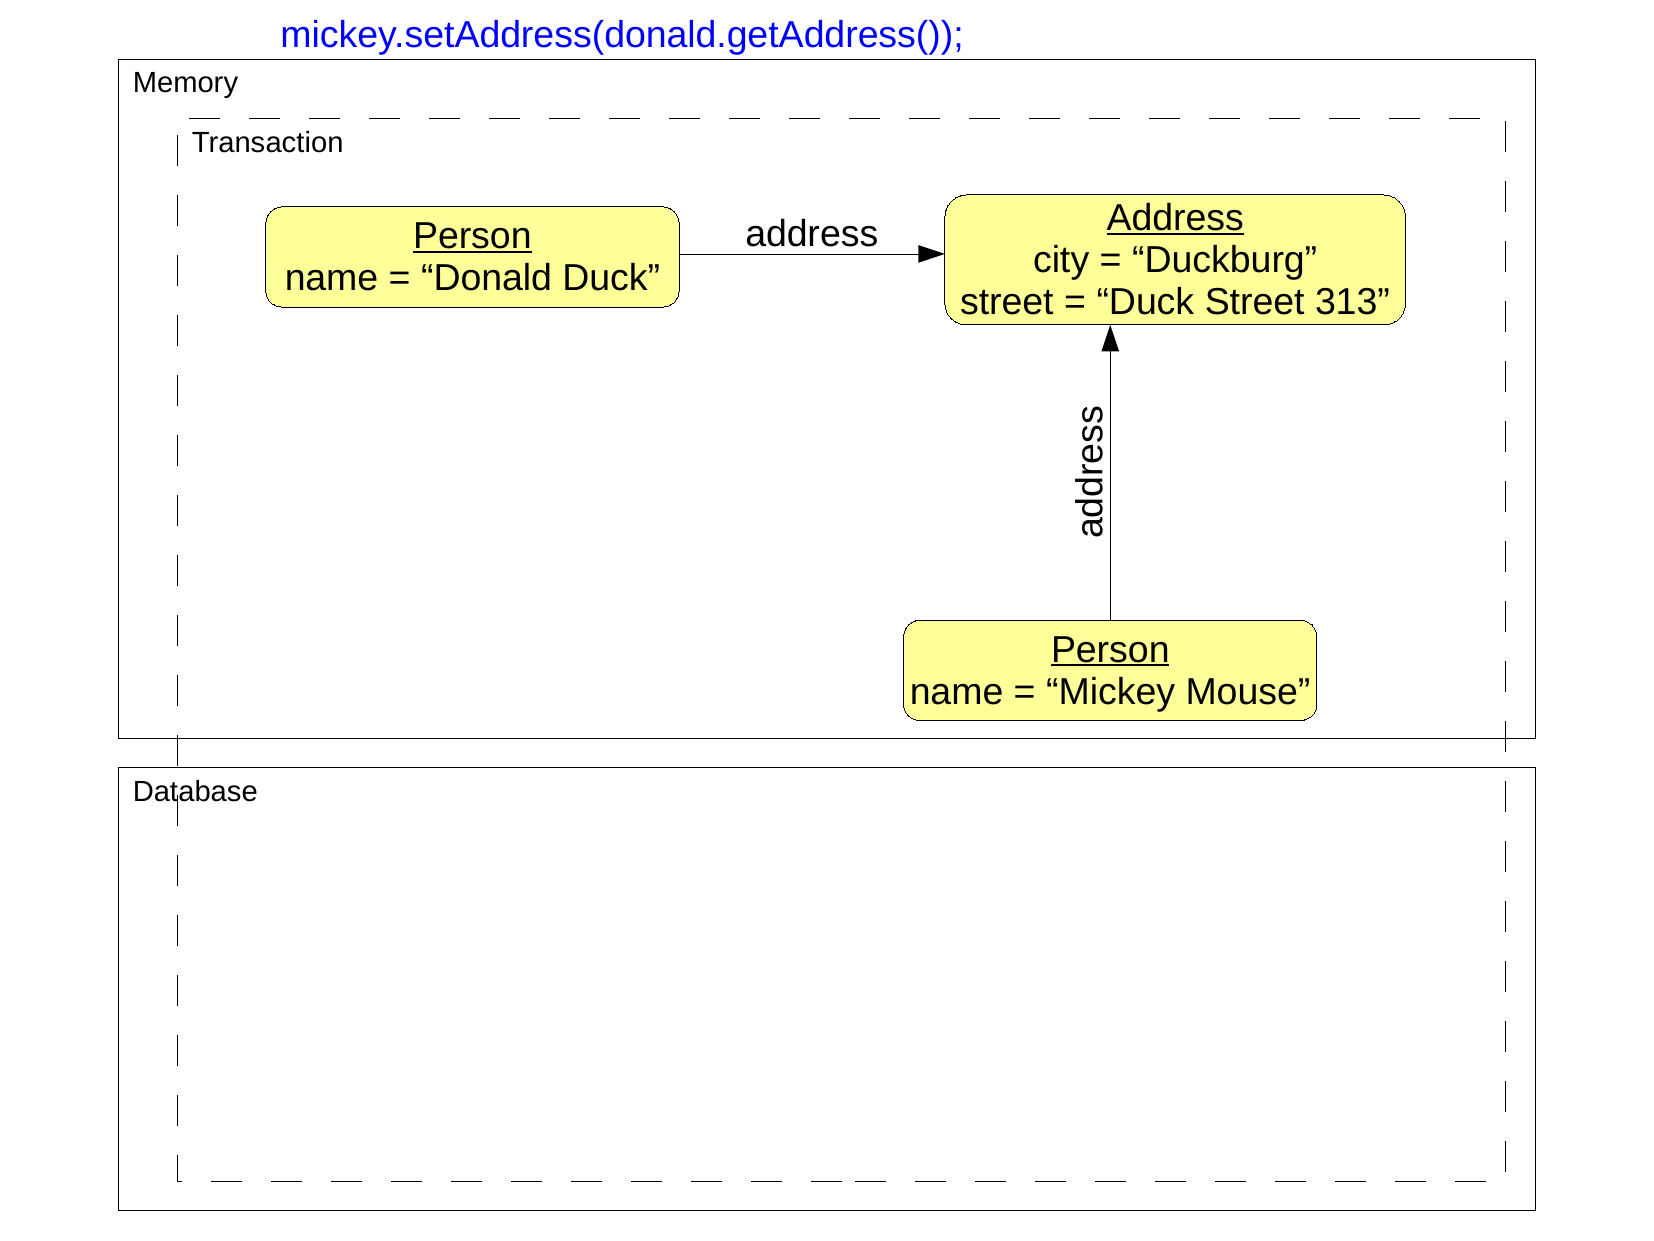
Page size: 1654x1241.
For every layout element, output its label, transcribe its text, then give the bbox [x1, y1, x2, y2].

text_box Address city = “Duckburg” street = “Duck Street 313” [944, 194, 1406, 325]
text_box mickey.setAddress(donald.getAddress()); [265, 6, 1536, 63]
text_box Database [118, 767, 1536, 1211]
text_box Person name = “Mickey Mouse” [903, 620, 1317, 721]
text_box Transaction [177, 118, 1506, 1182]
text_box Memory [118, 59, 1536, 739]
text_box Person name = “Donald Duck” [265, 206, 680, 308]
